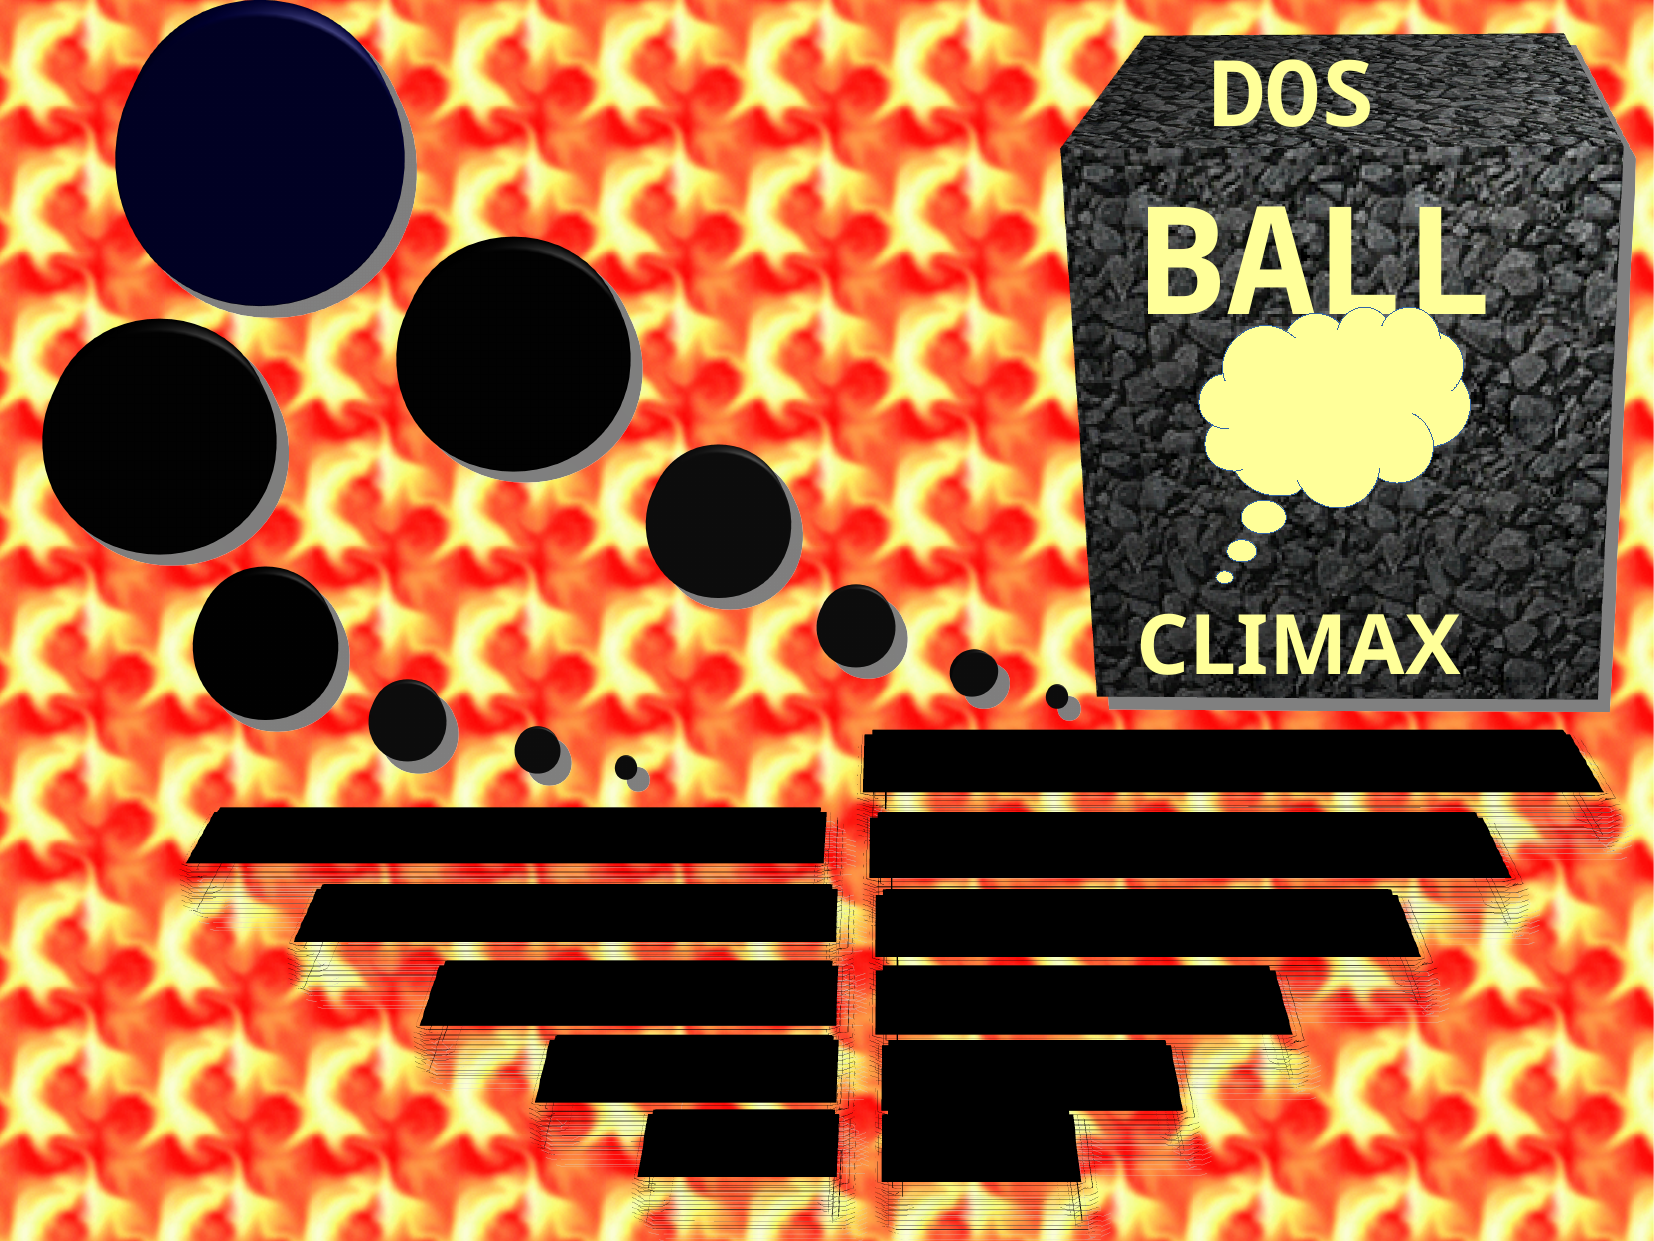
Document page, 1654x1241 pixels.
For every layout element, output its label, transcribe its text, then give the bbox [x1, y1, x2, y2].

text_box [1215, 570, 1234, 584]
text_box DOS BALL CLIMAX [1122, 21, 1536, 733]
text_box [1226, 539, 1257, 562]
text_box [1198, 307, 1471, 508]
text_box [1241, 500, 1287, 534]
picture [0, 0, 1654, 1241]
